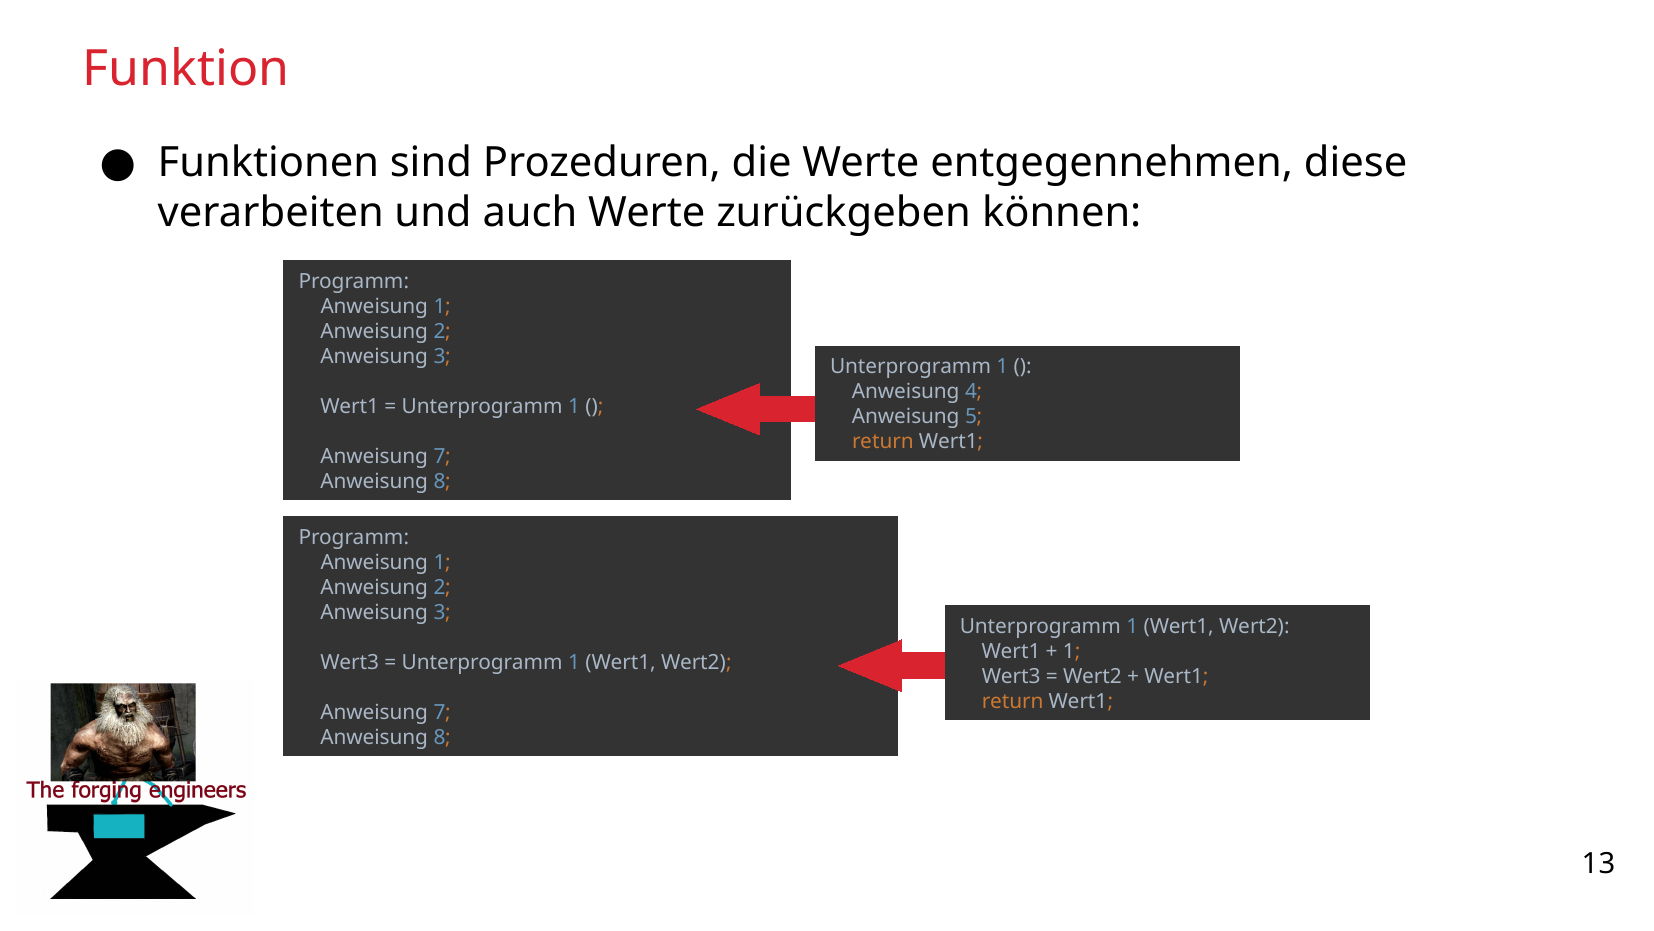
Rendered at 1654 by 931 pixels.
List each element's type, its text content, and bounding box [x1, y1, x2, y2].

text_box Programm: Anweisung 1; Anweisung 2; Anweisung 3; Wert1 = Unterprogramm 1 (); Anweisung 7; Anweisung 8; [283, 260, 791, 500]
picture [17, 679, 254, 916]
text_box [696, 383, 815, 435]
text_box [838, 639, 945, 692]
text_box Unterprogramm 1 (): Anweisung 4; Anweisung 5; return Wert1; [815, 346, 1240, 461]
title Funktion [82, 37, 1571, 95]
text_box Unterprogramm 1 (Wert1, Wert2): Wert1 + 1; Wert3 = Wert2 + Wert1; return Wert1; [945, 605, 1370, 720]
text_box Funktionen sind Prozeduren, die Werte entgegennehmen, diese verarbeiten und auch Werte zurückgeben können: [82, 135, 1560, 343]
text_box Programm: Anweisung 1; Anweisung 2; Anweisung 3; Wert3 = Unterprogramm 1 (Wert1, Wert2); Anweisung 7; Anweisung 8; [283, 516, 898, 756]
